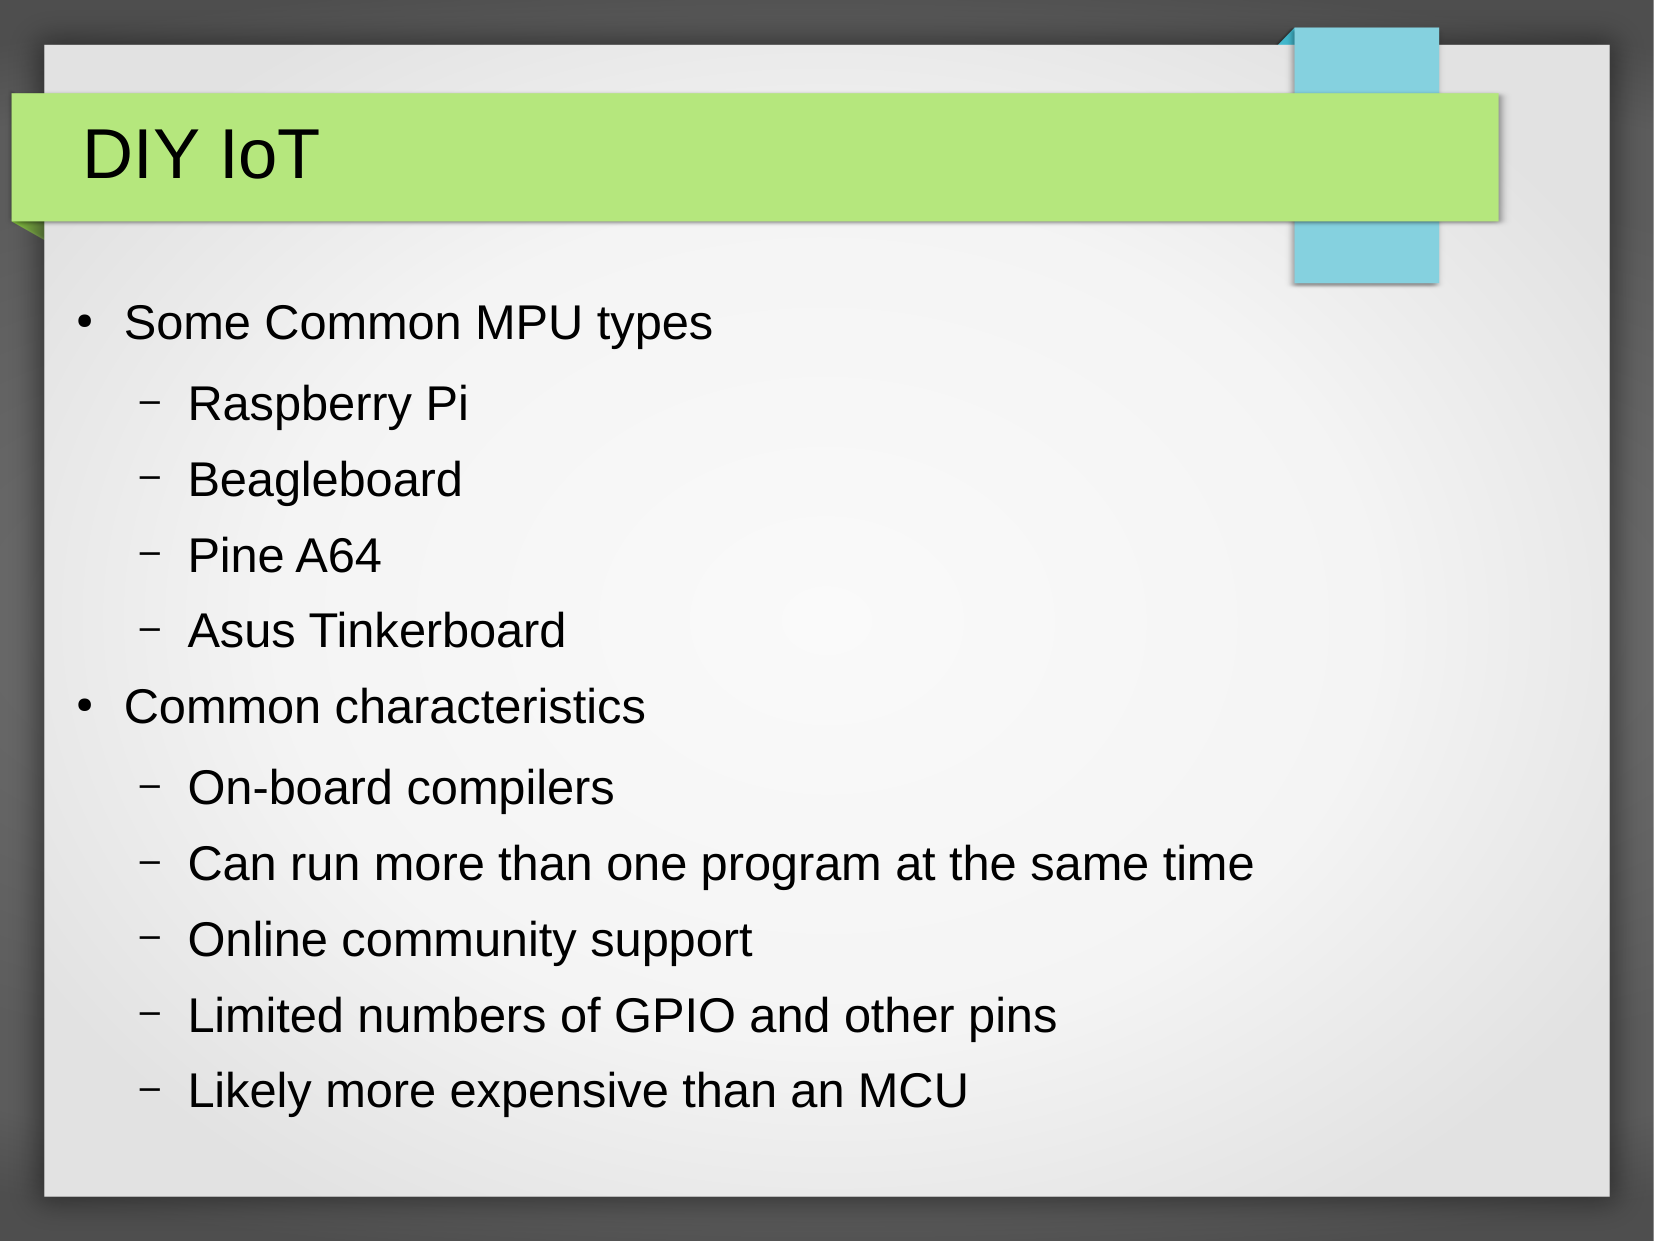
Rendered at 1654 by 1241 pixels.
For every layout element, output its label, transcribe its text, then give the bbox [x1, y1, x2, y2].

list Some Common MPU types Raspberry Pi Beagleboard Pine A64 Asus Tinkerboard Common characteristics On-board compilers Can run more than one program at the same time Online community support Limited numbers of GPIO and other pins Likely more expensive than an MCU [60, 295, 1549, 1126]
picture [0, 0, 1654, 1241]
title DIY IoT [82, 94, 1264, 213]
